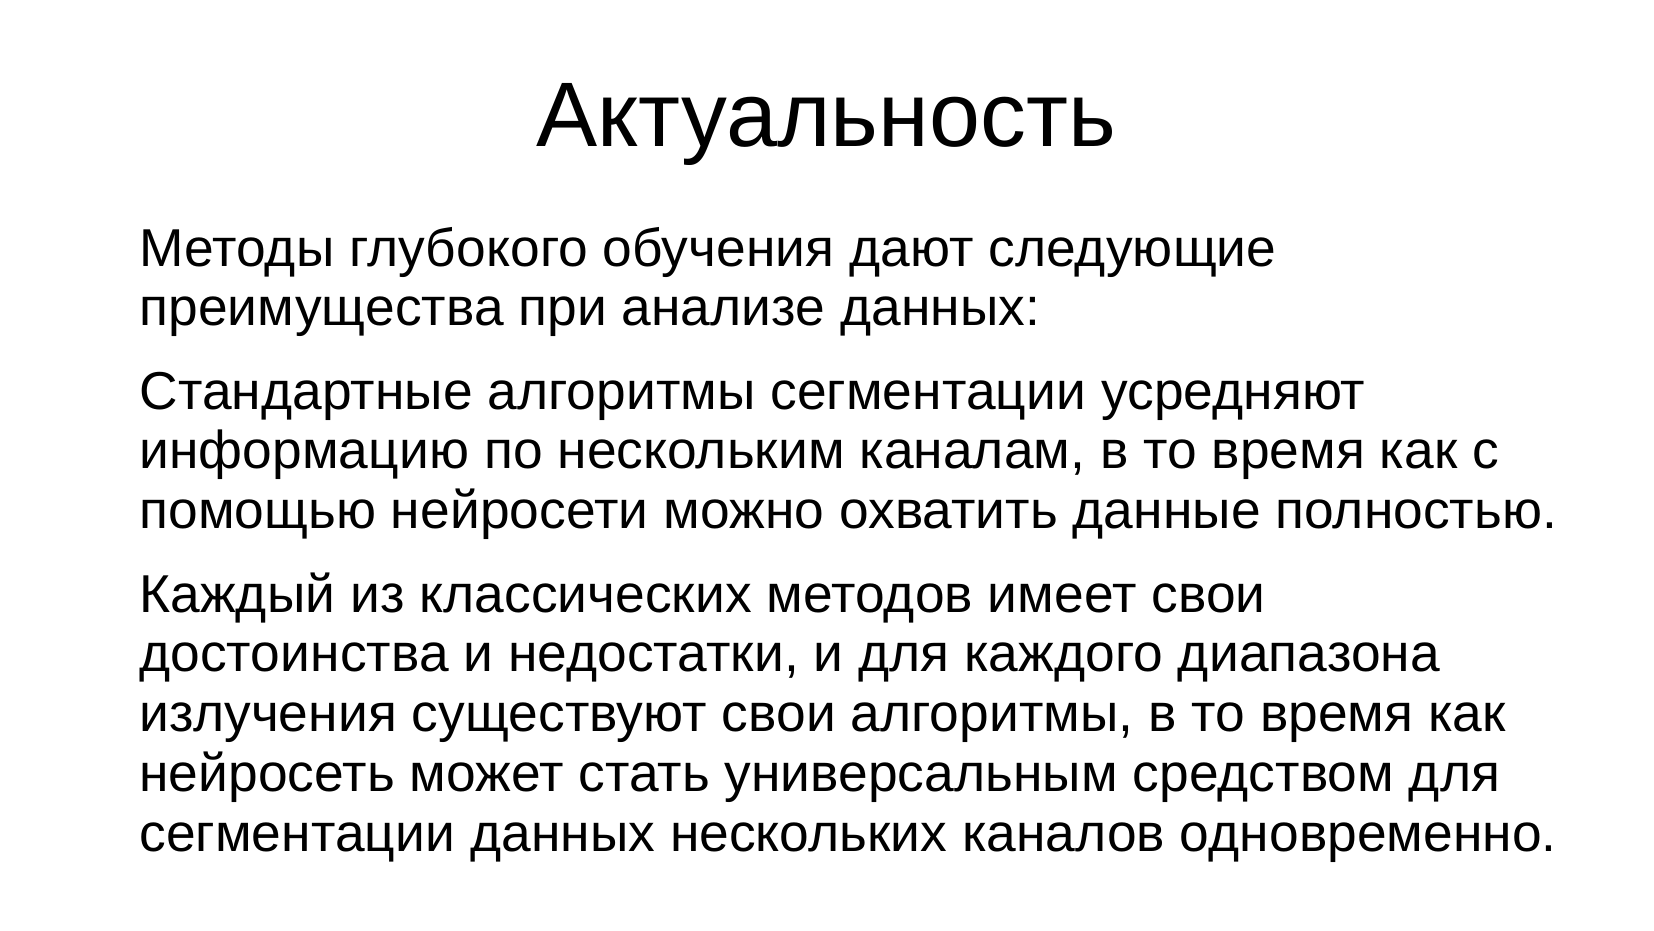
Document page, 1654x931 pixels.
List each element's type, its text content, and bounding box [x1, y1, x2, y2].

list Методы глубокого обучения дают следующие преимущества при анализе данных: Стандартные алгоритмы сегментации усредняют информацию по нескольким каналам, в то время как с помощью нейросети можно охватить данные полностью. Каждый из классических методов имеет свои достоинства и недостатки, и для каждого диапазона излучения существуют свои алгоритмы, в то время как нейросеть может стать универсальным средством для сегментации данных нескольких каналов одновременно. [82, 217, 1571, 886]
title Актуальность [82, 37, 1571, 193]
